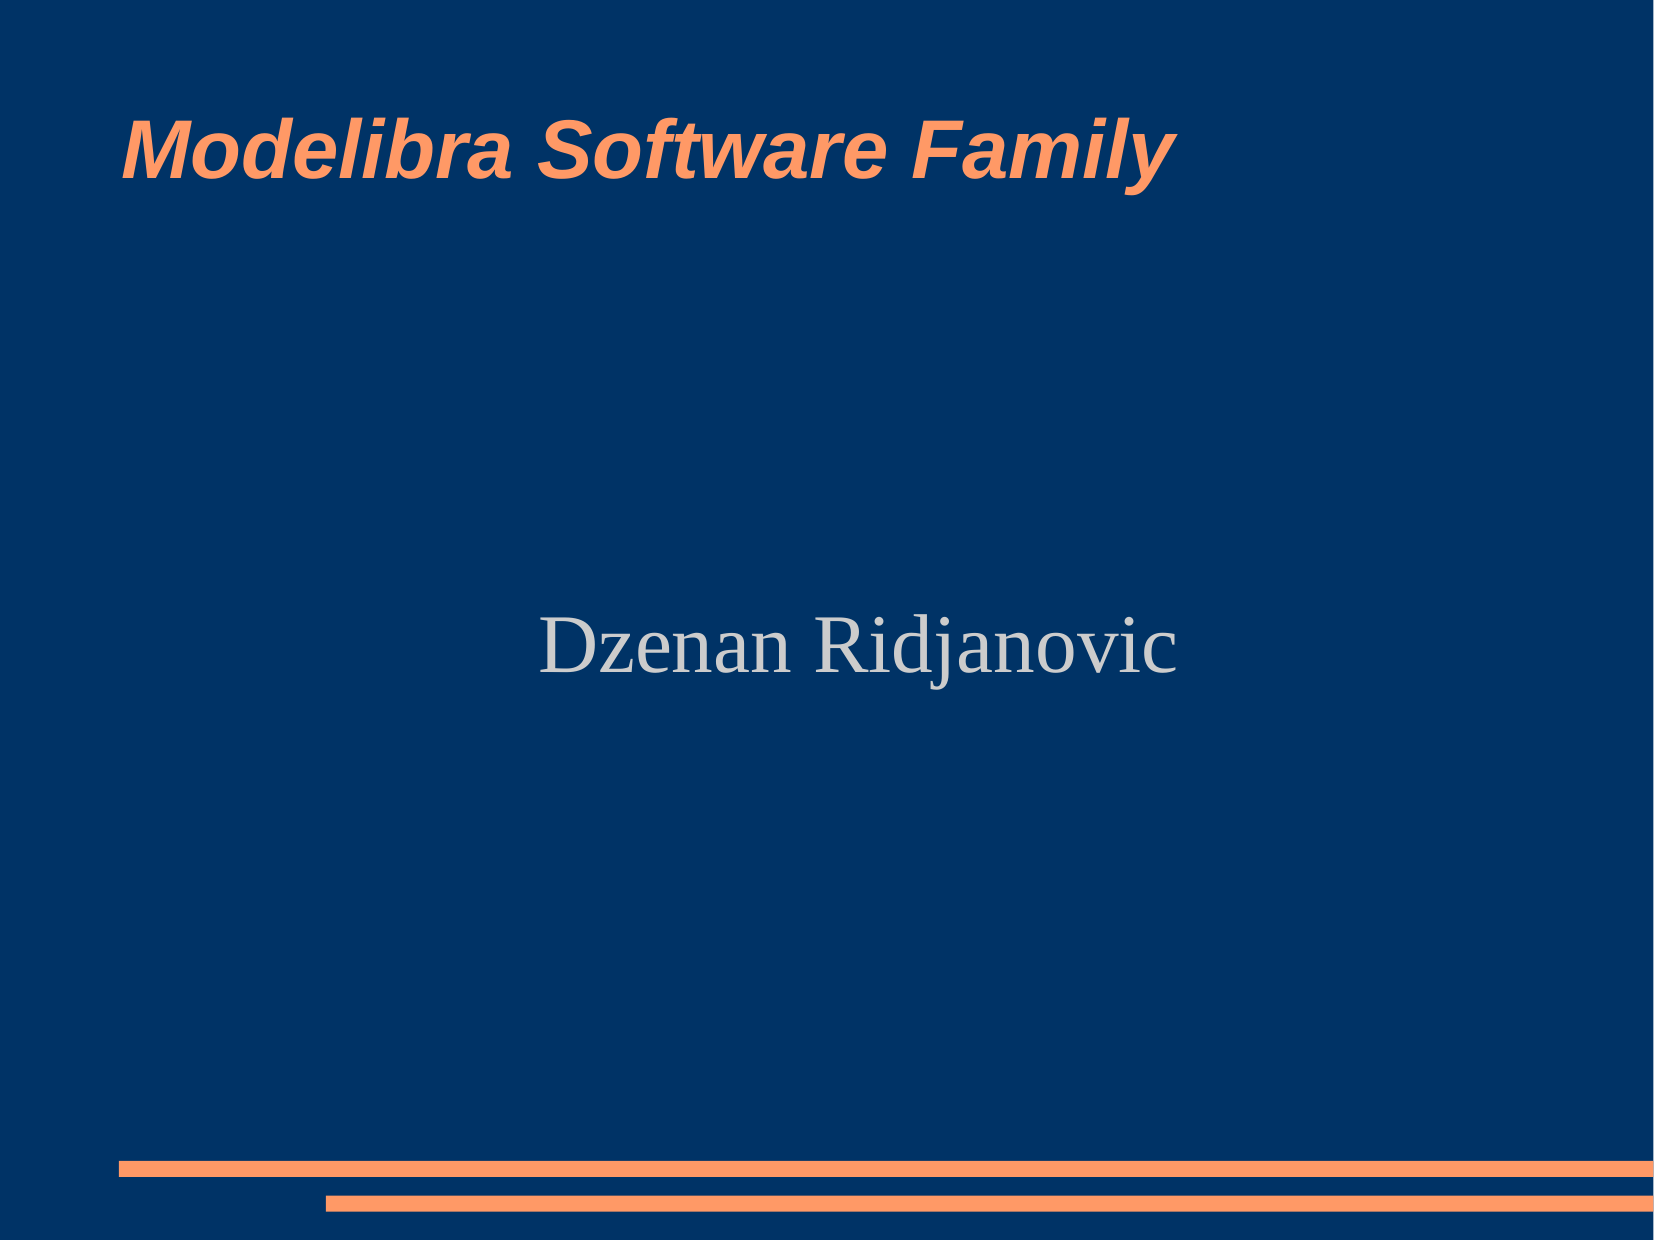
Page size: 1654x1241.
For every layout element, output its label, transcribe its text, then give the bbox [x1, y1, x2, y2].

subtitle Dzenan Ridjanovic [121, 322, 1561, 1133]
title Modelibra Software Family [121, 46, 1534, 254]
